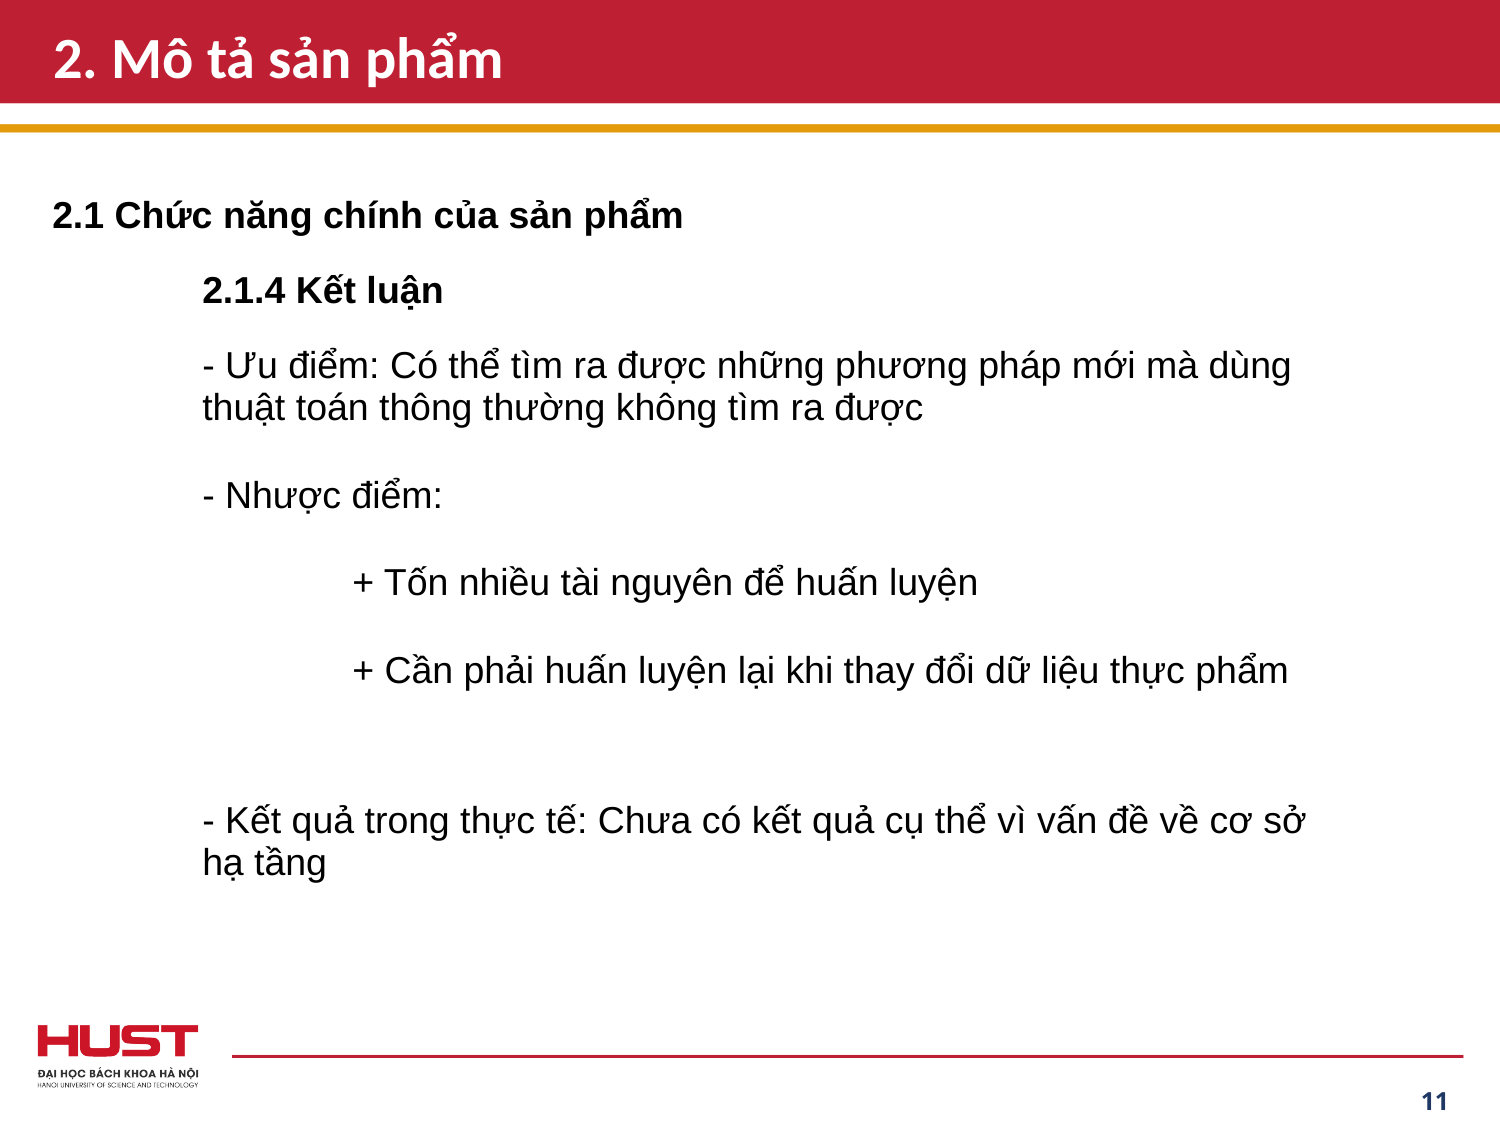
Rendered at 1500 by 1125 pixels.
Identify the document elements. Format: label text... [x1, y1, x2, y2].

text_box - Ưu điểm: Có thể tìm ra được những phương pháp mới mà dùng thuật toán thông thường không tìm ra được - Nhược điểm: + Tốn nhiều tài nguyên để huấn luyện + Cần phải huấn luyện lại khi thay đổi dữ liệu thực phẩm - Kết quả trong thực tế: Chưa có kết quả cụ thể vì vấn đề về cơ sở hạ tầng [187, 338, 1351, 1013]
text_box 2.1 Chức năng chính của sản phẩm [37, 187, 1463, 262]
text_box 2.1.4 Kết luận [37, 262, 1463, 338]
title 2. Mô tả sản phẩm [38, 12, 1462, 87]
picture [0, 0, 1500, 1125]
